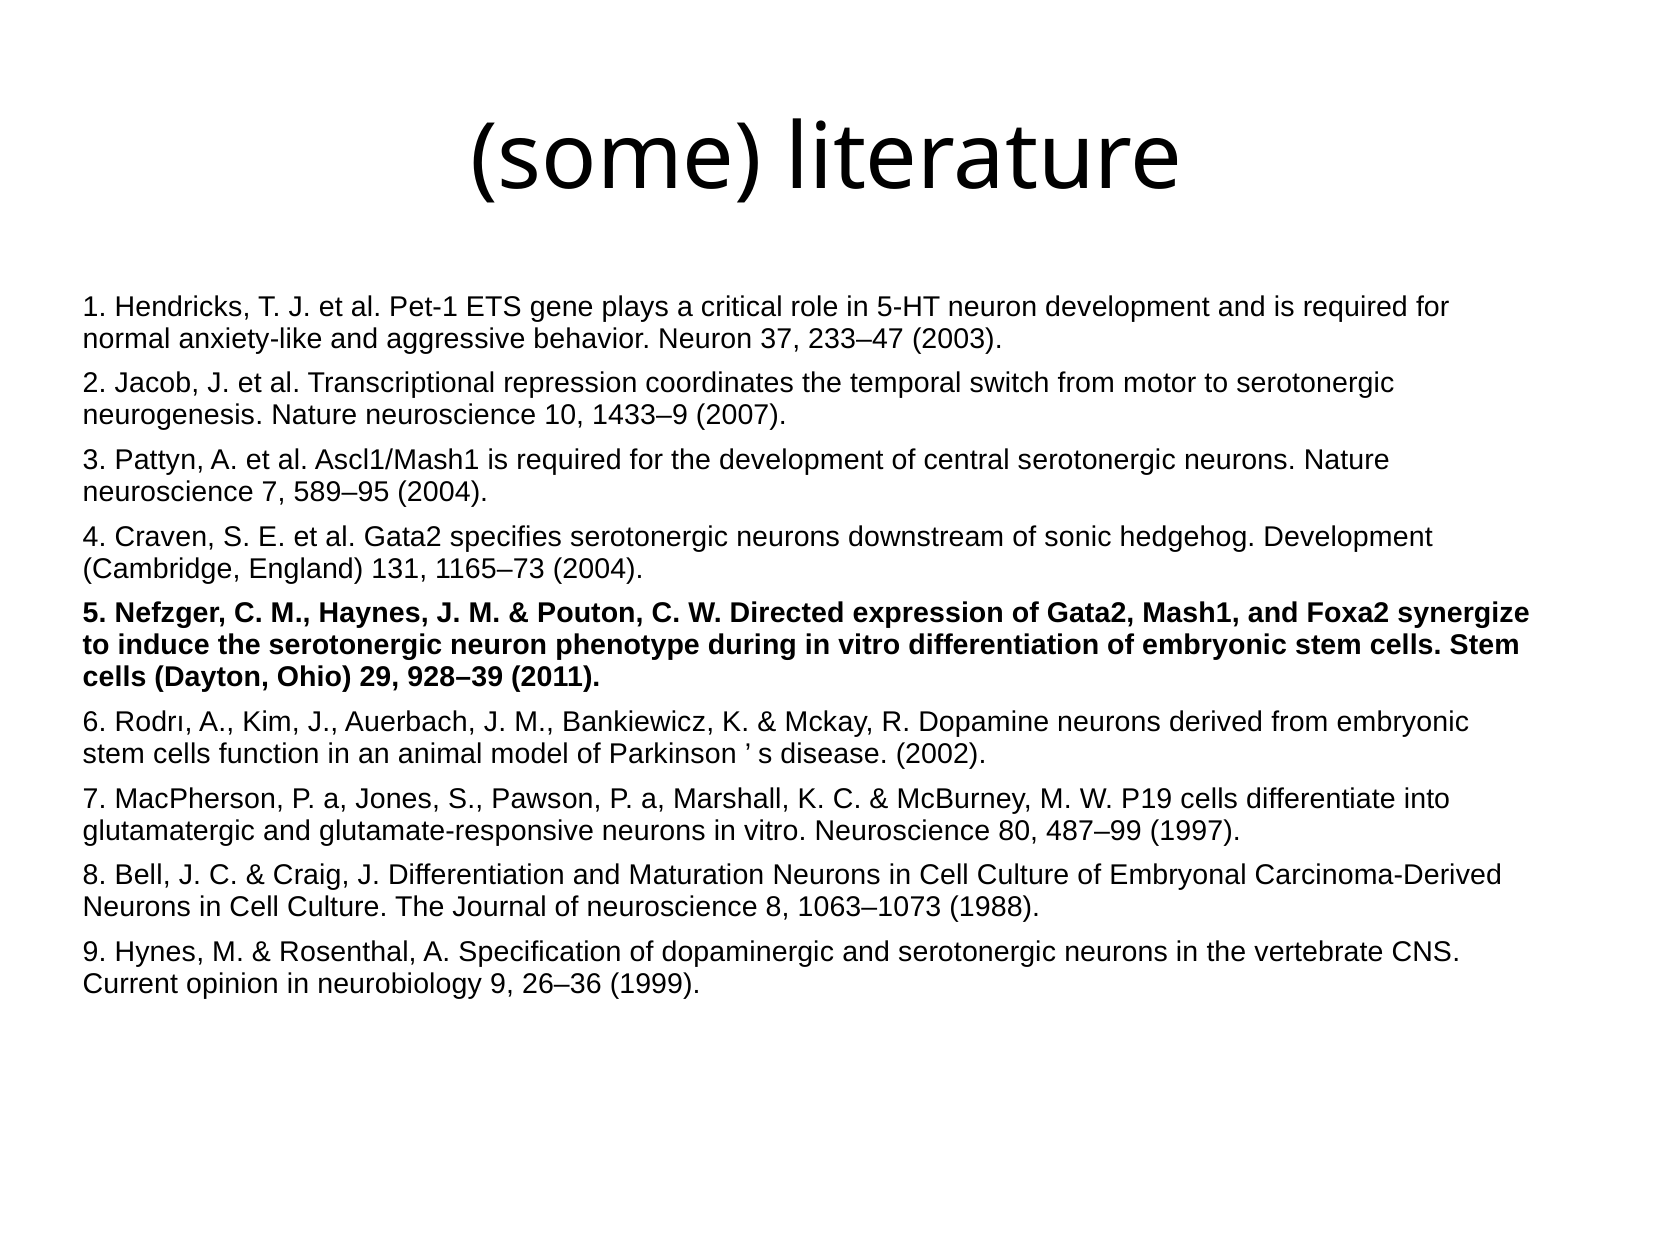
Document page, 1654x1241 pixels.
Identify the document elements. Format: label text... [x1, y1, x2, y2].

title (some) literature [82, 49, 1571, 257]
list 1. Hendricks, T. J. et al. Pet-1 ETS gene plays a critical role in 5-HT neuron development and is required for normal anxiety-like and aggressive behavior. Neuron 37, 233–47 (2003). 2. Jacob, J. et al. Transcriptional repression coordinates the temporal switch from motor to serotonergic neurogenesis. Nature neuroscience 10, 1433–9 (2007). 3. Pattyn, A. et al. Ascl1/Mash1 is required for the development of central serotonergic neurons. Nature neuroscience 7, 589–95 (2004). 4. Craven, S. E. et al. Gata2 specifies serotonergic neurons downstream of sonic hedgehog. Development (Cambridge, England) 131, 1165–73 (2004). 5. Nefzger, C. M., Haynes, J. M. & Pouton, C. W. Directed expression of Gata2, Mash1, and Foxa2 synergize to induce the serotonergic neuron phenotype during in vitro differentiation of embryonic stem cells. Stem cells (Dayton, Ohio) 29, 928–39 (2011). 6. Rodrı, A., Kim, J., Auerbach, J. M., Bankiewicz, K. & Mckay, R. Dopamine neurons derived from embryonic stem cells function in an animal model of Parkinson ’ s disease. (2002). 7. MacPherson, P. a, Jones, S., Pawson, P. a, Marshall, K. C. & McBurney, M. W. P19 cells differentiate into glutamatergic and glutamate-responsive neurons in vitro. Neuroscience 80, 487–99 (1997). 8. Bell, J. C. & Craig, J. Differentiation and Maturation Neurons in Cell Culture of Embryonal Carcinoma-Derived Neurons in Cell Culture. The Journal of neuroscience 8, 1063–1073 (1988). 9. Hynes, M. & Rosenthal, A. Specification of dopaminergic and serotonergic neurons in the vertebrate CNS. Current opinion in neurobiology 9, 26–36 (1999). [82, 290, 1538, 1010]
